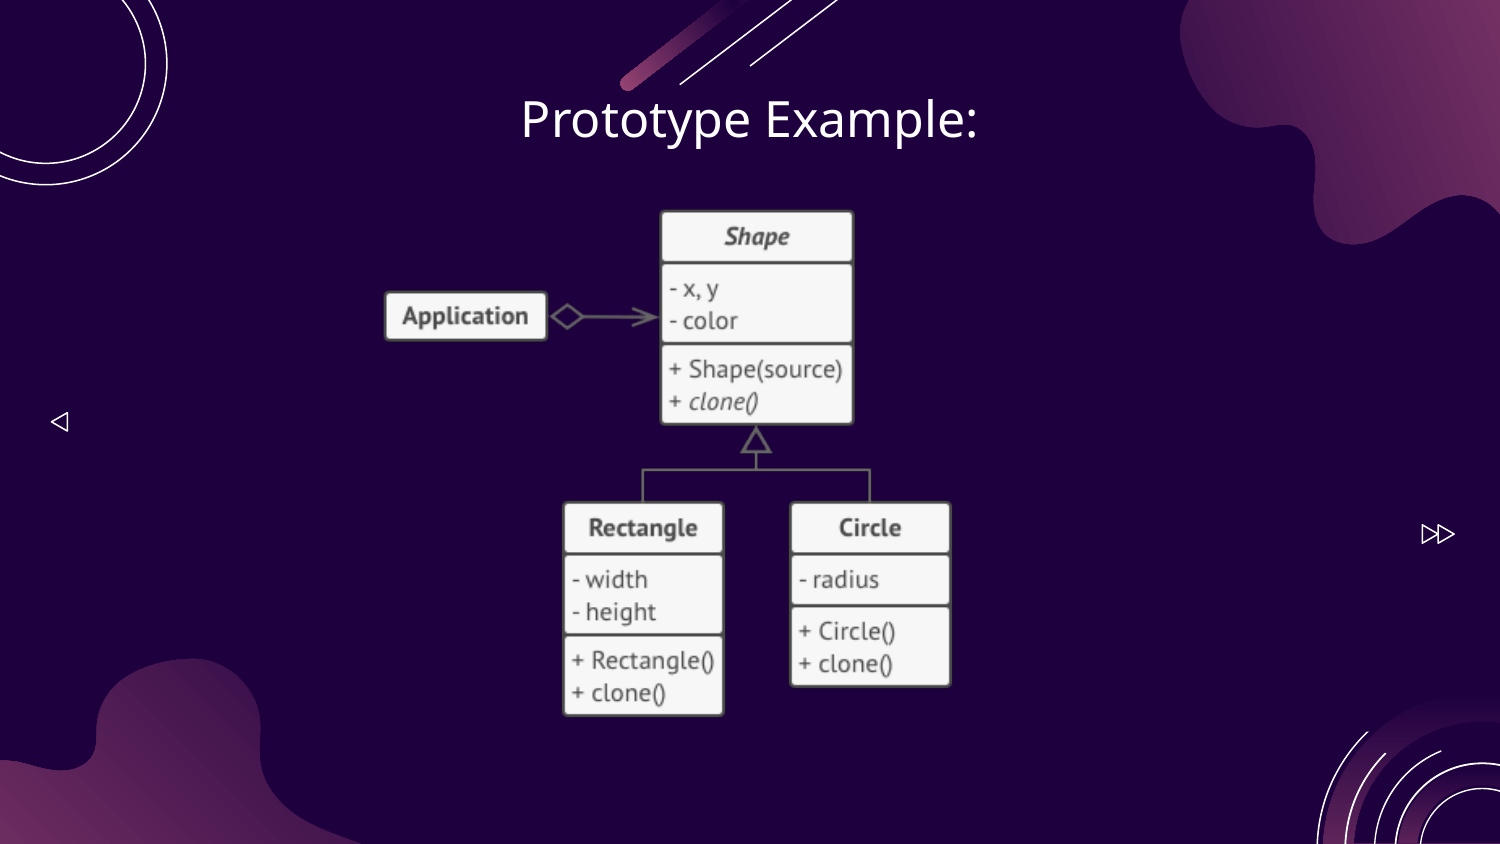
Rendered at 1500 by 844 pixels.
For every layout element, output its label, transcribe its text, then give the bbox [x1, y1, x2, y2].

picture [369, 195, 1131, 729]
text_box Prototype Example: [118, 72, 1382, 167]
